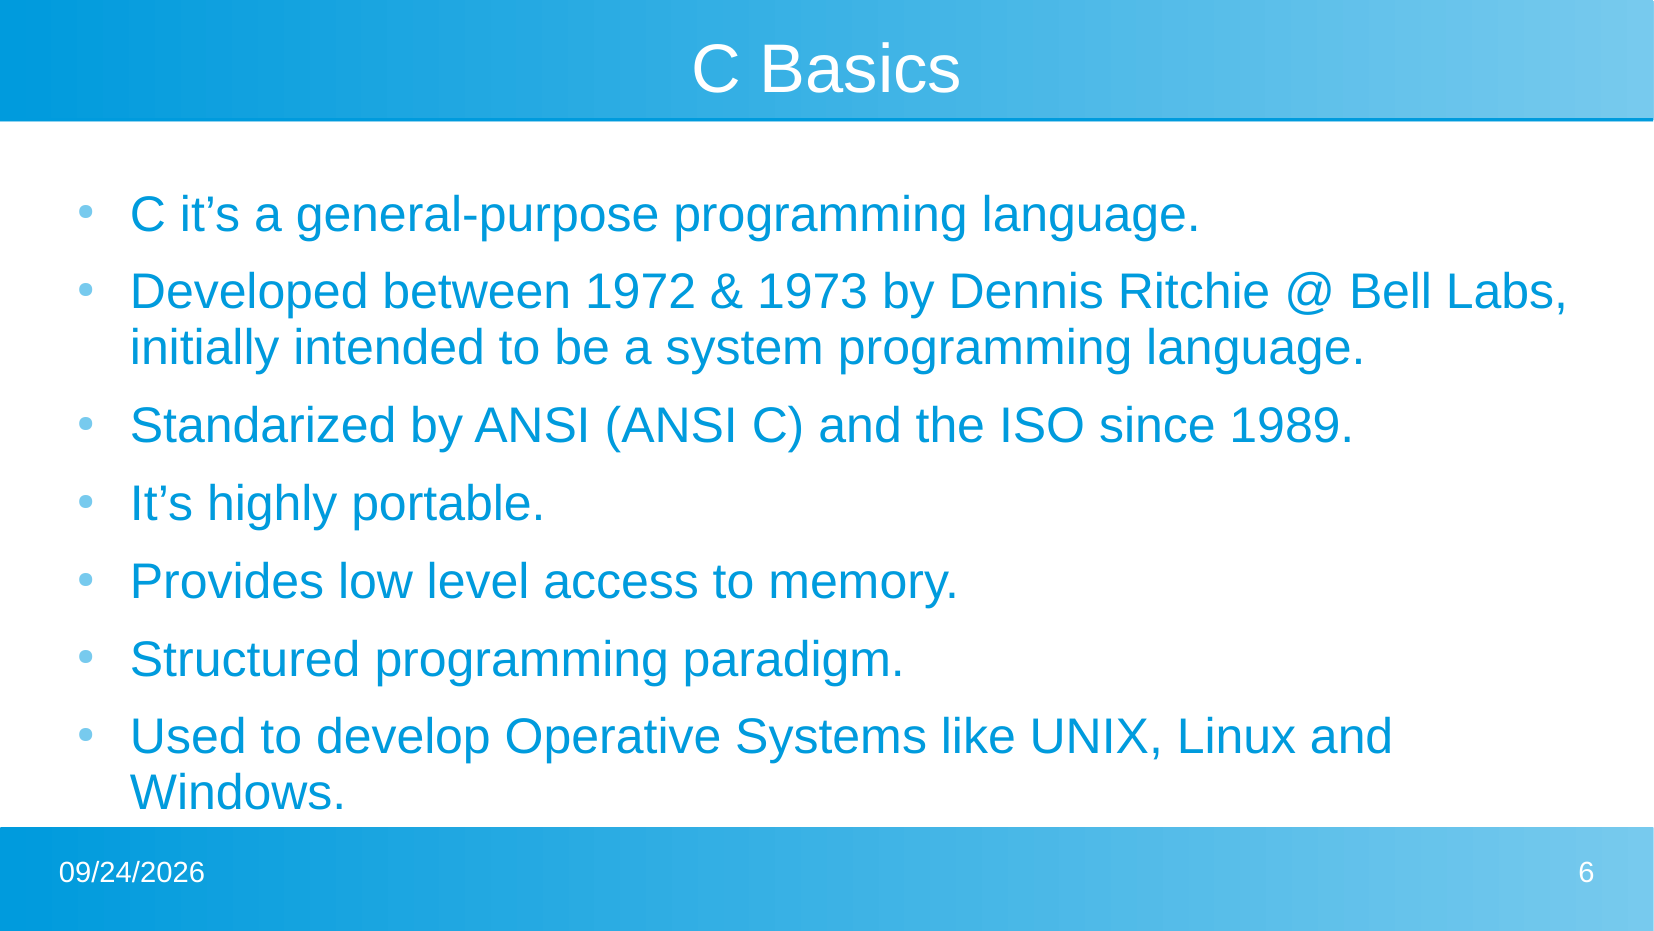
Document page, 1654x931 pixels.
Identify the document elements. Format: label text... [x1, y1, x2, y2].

list C it’s a general-purpose programming language. Developed between 1972 & 1973 by Dennis Ritchie @ Bell Labs, initially intended to be a system programming language. Standarized by ANSI (ANSI C) and the ISO since 1989. It’s highly portable. Provides low level access to memory. Structured programming paradigm. Used to develop Operative Systems like UNIX, Linux and Windows. [59, 107, 1595, 699]
title C Basics [59, 29, 1595, 107]
